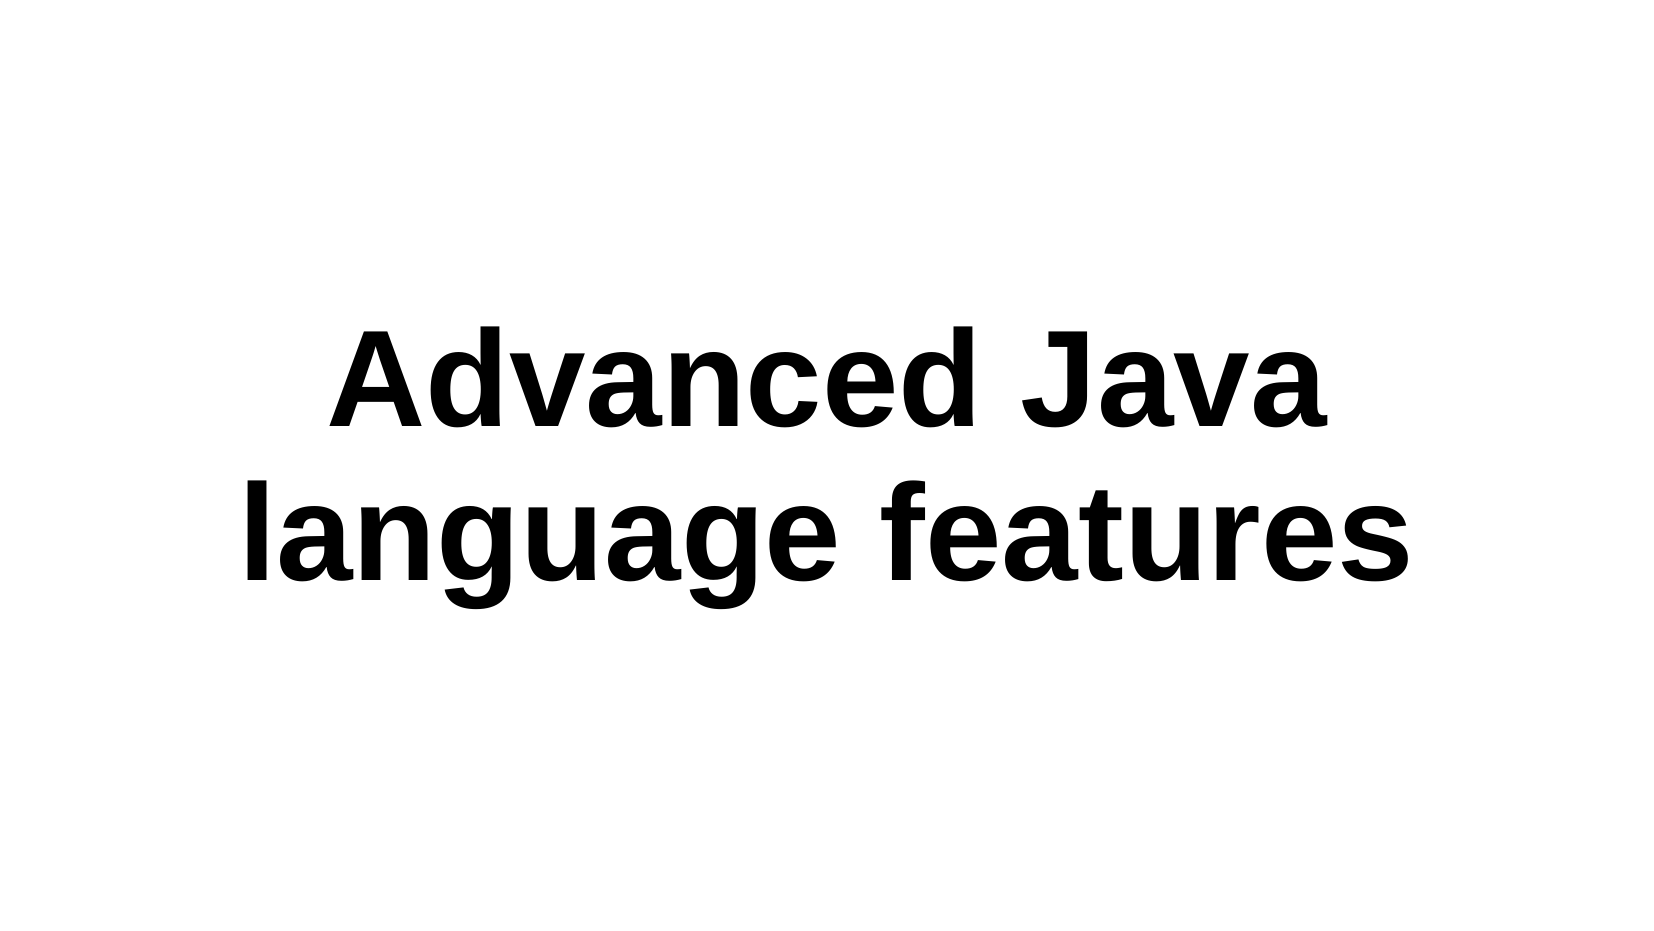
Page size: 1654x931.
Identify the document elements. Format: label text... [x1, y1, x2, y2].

title Advanced Java language features [82, 282, 1571, 629]
